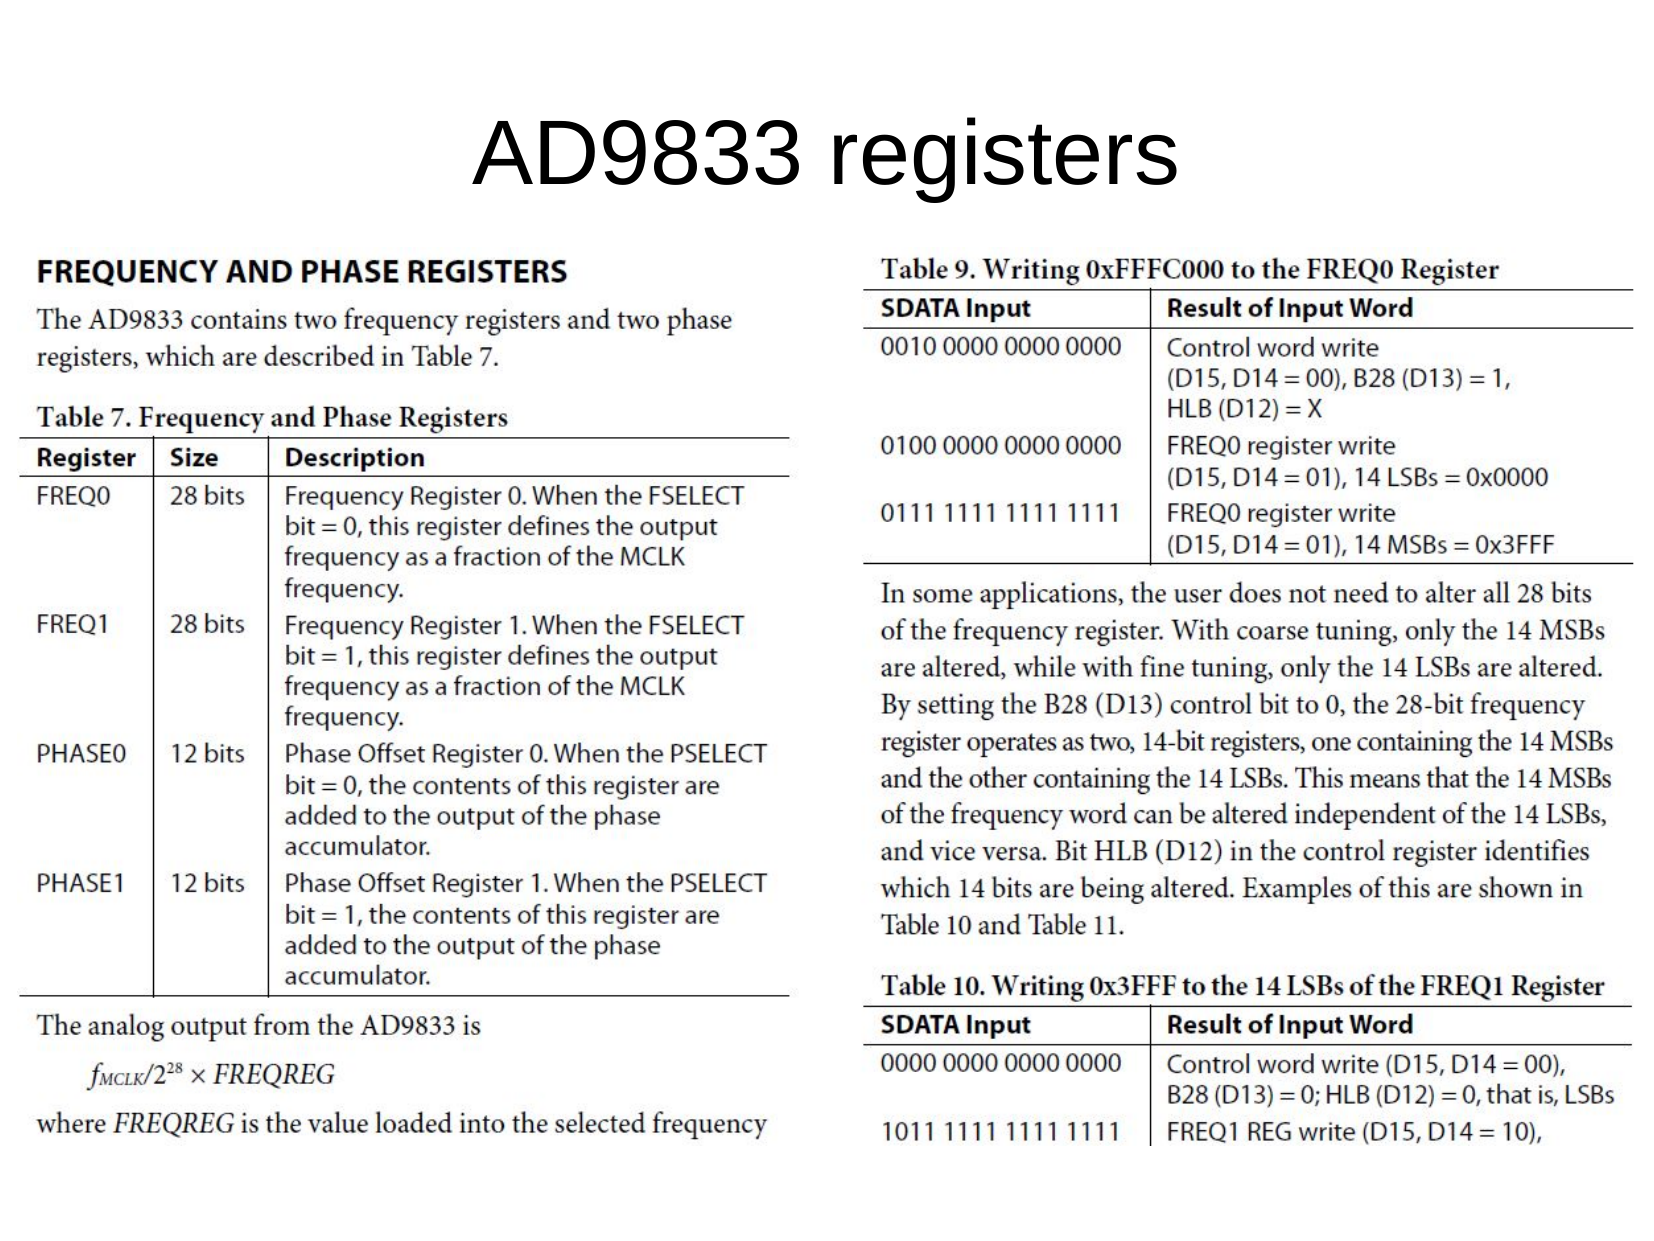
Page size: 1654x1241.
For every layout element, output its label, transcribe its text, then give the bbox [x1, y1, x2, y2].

title AD9833 registers [82, 49, 1571, 247]
picture [17, 247, 1640, 1146]
